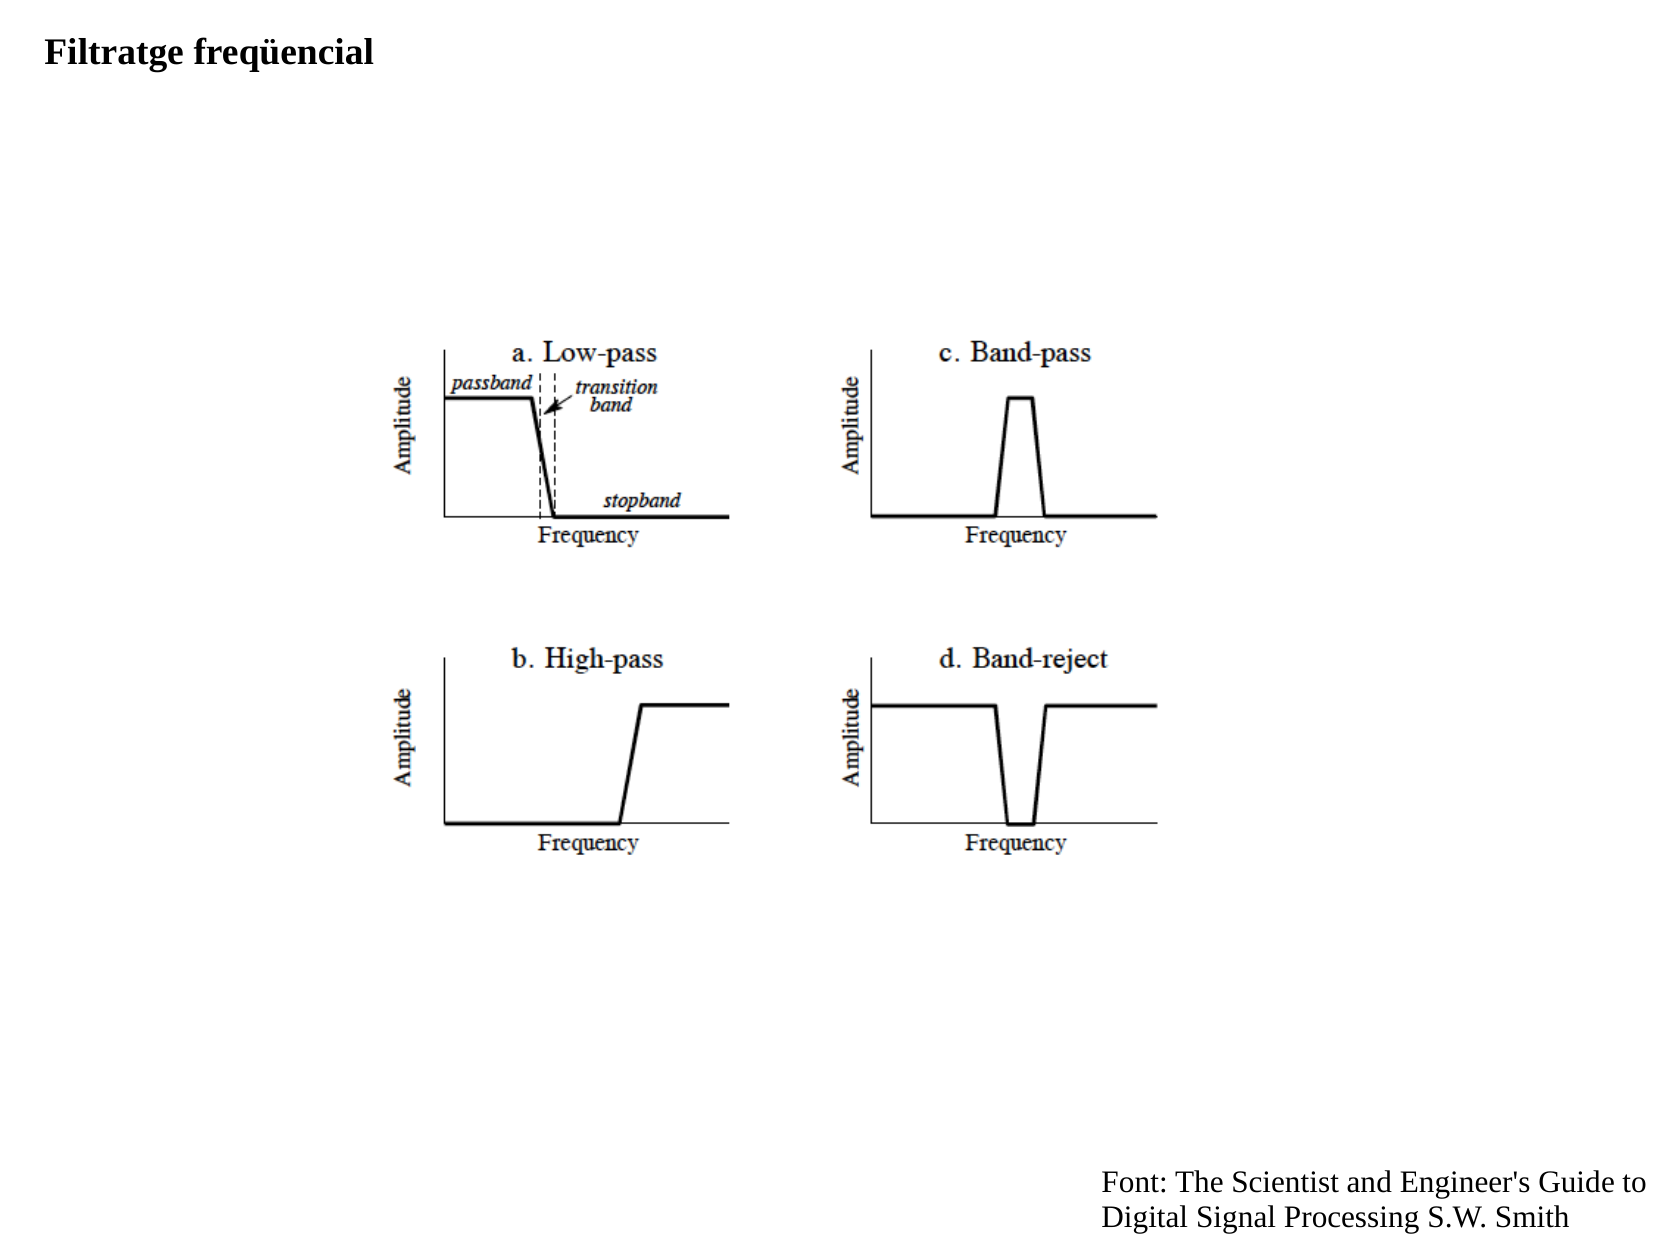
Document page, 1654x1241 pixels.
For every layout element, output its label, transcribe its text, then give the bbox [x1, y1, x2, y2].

picture [363, 319, 1249, 908]
text_box Font: The Scientist and Engineer's Guide to Digital Signal Processing S.W. Smith [1086, 1157, 1654, 1241]
text_box Filtratge freqüencial [29, 23, 680, 80]
